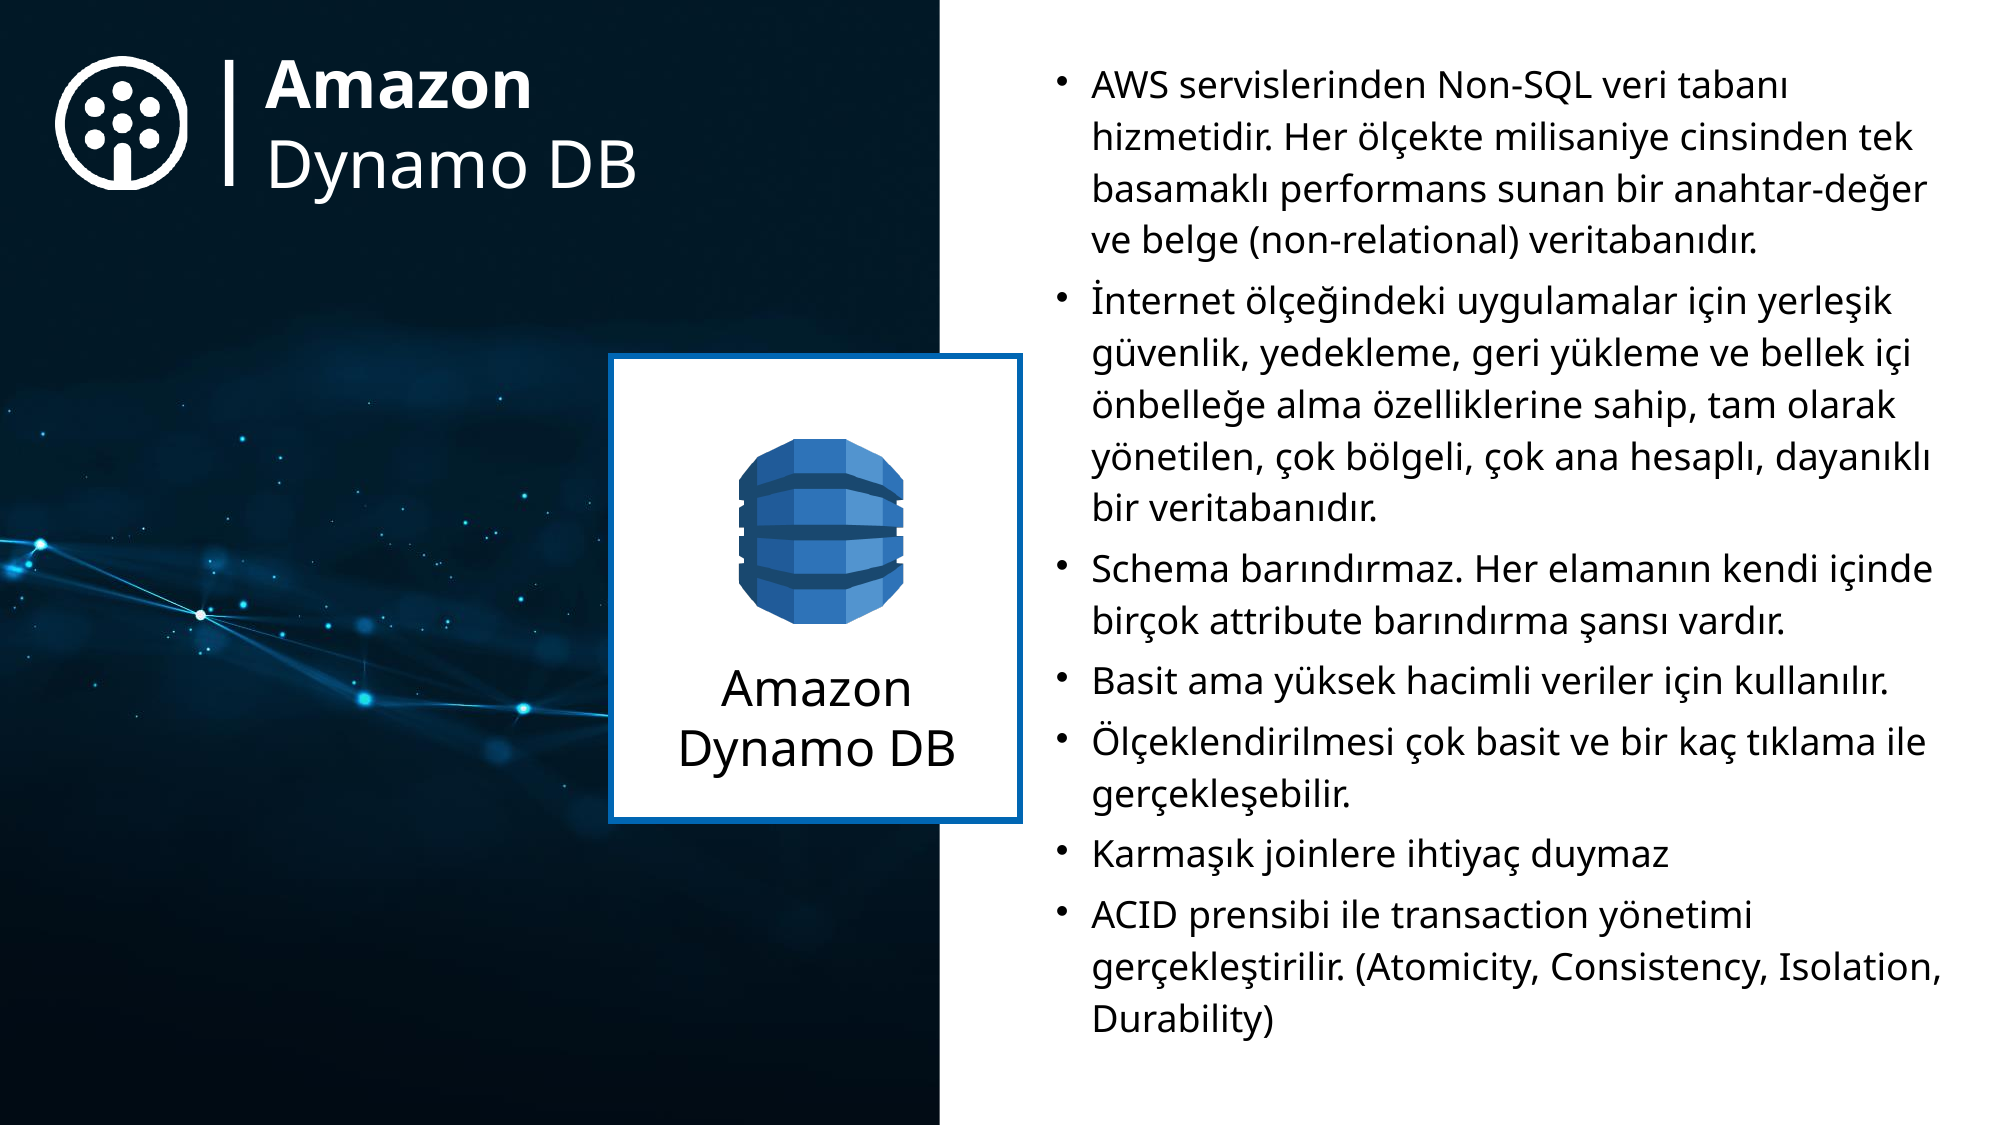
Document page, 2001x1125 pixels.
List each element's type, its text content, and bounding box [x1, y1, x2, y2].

picture [0, 0, 939, 1125]
picture [737, 439, 905, 624]
text_box [224, 59, 234, 186]
text_box Amazon Dynamo DB [645, 649, 991, 794]
text_box AWS servislerinden Non-SQL veri tabanı hizmetidir. Her ölçekte milisaniye cinsinden tek basamaklı performans sunan bir anahtar-değer ve belge (non-relational) veritabanıdır. İnternet ölçeğindeki uygulamalar için yerleşik güvenlik, yedekleme, geri yükleme ve bellek içi önbelleğe alma özelliklerine sahip, tam olarak yönetilen, çok bölgeli, çok ana hesaplı, dayanıklı bir veritabanıdır. Schema barındırmaz. Her elamanın kendi içinde birçok attribute barındırma şansı vardır. Basit ama yüksek hacimli veriler için kullanılır. Ölçeklendirilmesi çok basit ve bir kaç tıklama ile gerçekleşebilir. Karmaşık joinlere ihtiyaç duymaz ACID prensibi ile transaction yönetimi gerçekleştirilir. (Atomicity, Consistency, Isolation, Durability) [1041, 47, 1977, 1048]
text_box [610, 0, 2000, 1125]
text_box Amazon Dynamo DB [250, 34, 939, 210]
